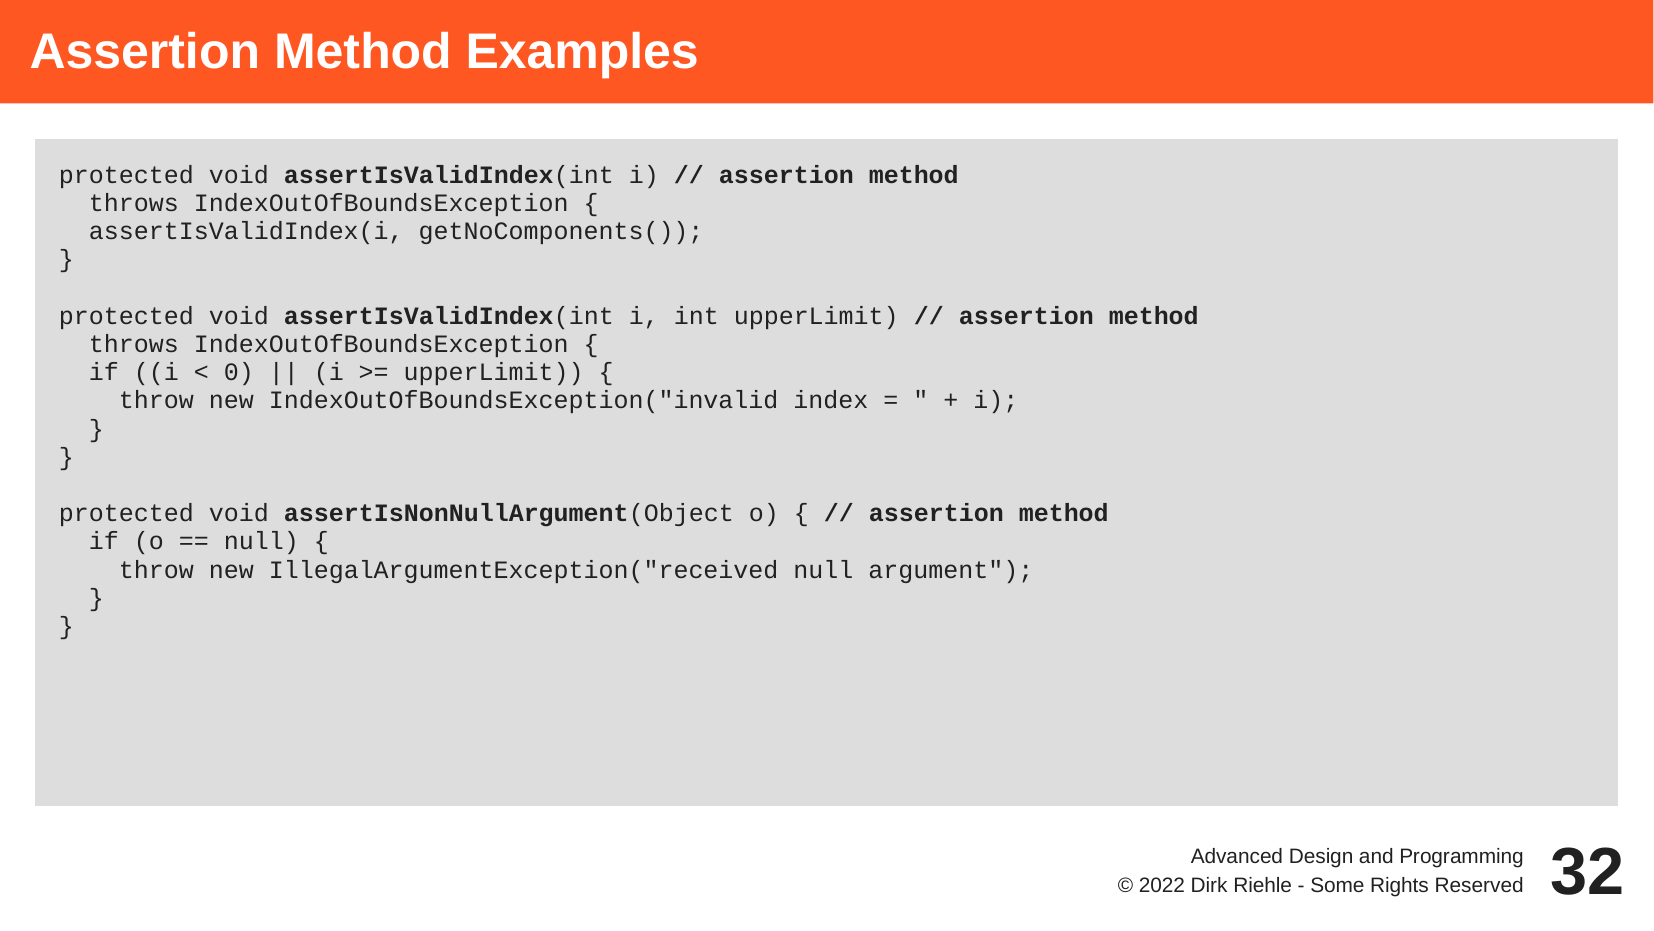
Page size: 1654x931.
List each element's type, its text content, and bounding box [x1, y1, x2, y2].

title Assertion Method Examples [0, 0, 1654, 104]
list protected void assertIsValidIndex(int i) // assertion method throws IndexOutOfBoundsException { assertIsValidIndex(i, getNoComponents()); } protected void assertIsValidIndex(int i, int upperLimit) // assertion method throws IndexOutOfBoundsException { if ((i < 0) || (i >= upperLimit)) { throw new IndexOutOfBoundsException("invalid index = " + i); } } protected void assertIsNonNullArgument(Object o) { // assertion method if (o == null) { throw new IllegalArgumentException("received null argument"); } } [29, 132, 1625, 813]
